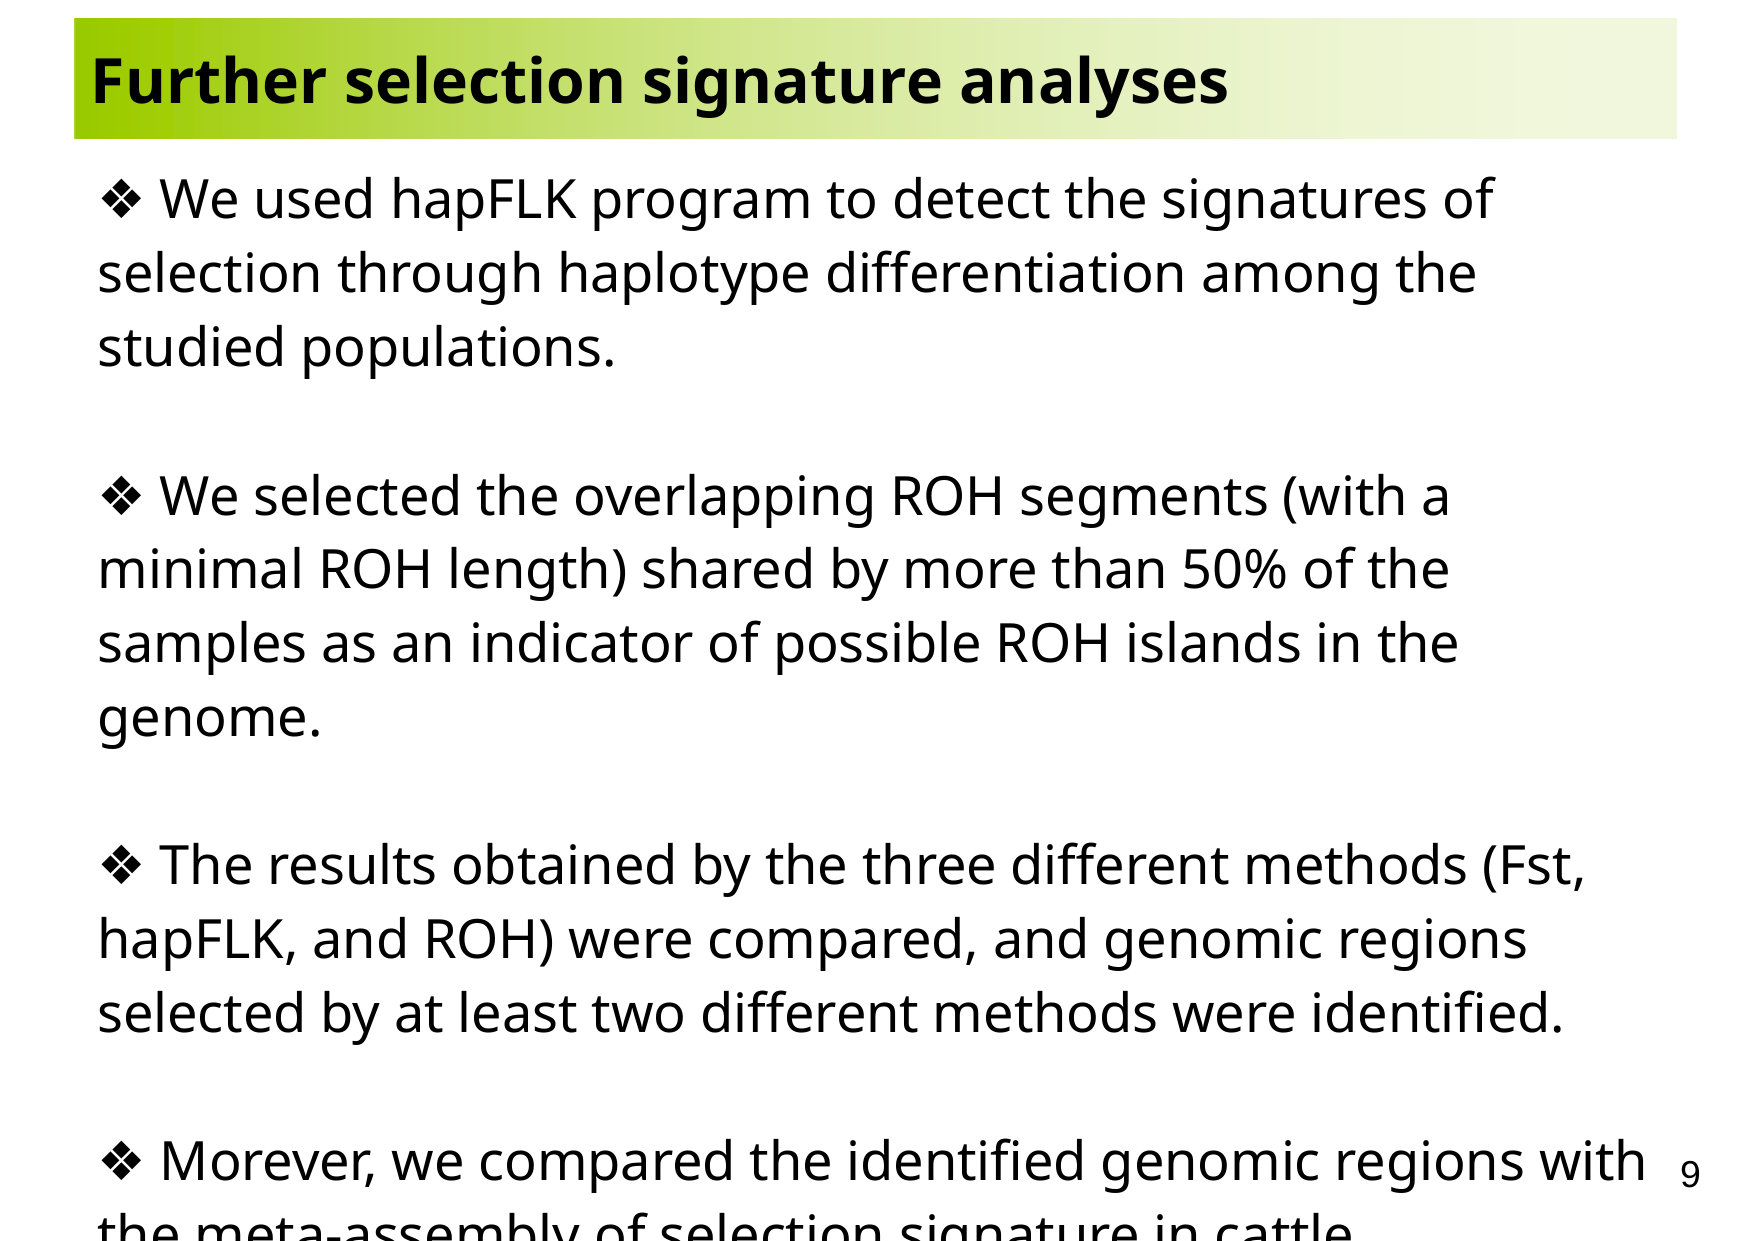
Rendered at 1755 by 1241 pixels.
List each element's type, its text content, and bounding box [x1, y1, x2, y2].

picture [74, 18, 1677, 139]
text_box 9 [1665, 1145, 1725, 1203]
text_box ❖ We used hapFLK program to detect the signatures of selection through haplotype differentiation among the studied populations. ❖ We selected the overlapping ROH segments (with a minimal ROH length) shared by more than 50% of the samples as an indicator of possible ROH islands in the genome. ❖ The results obtained by the three different methods (Fst, hapFLK, and ROH) were compared, and genomic regions selected by at least two different methods were identified. ❖ Morever, we compared the identified genomic regions with the meta-assembly of selection signature in cattle. [82, 153, 1666, 1051]
title Further selection signature analyses [88, 38, 1654, 130]
